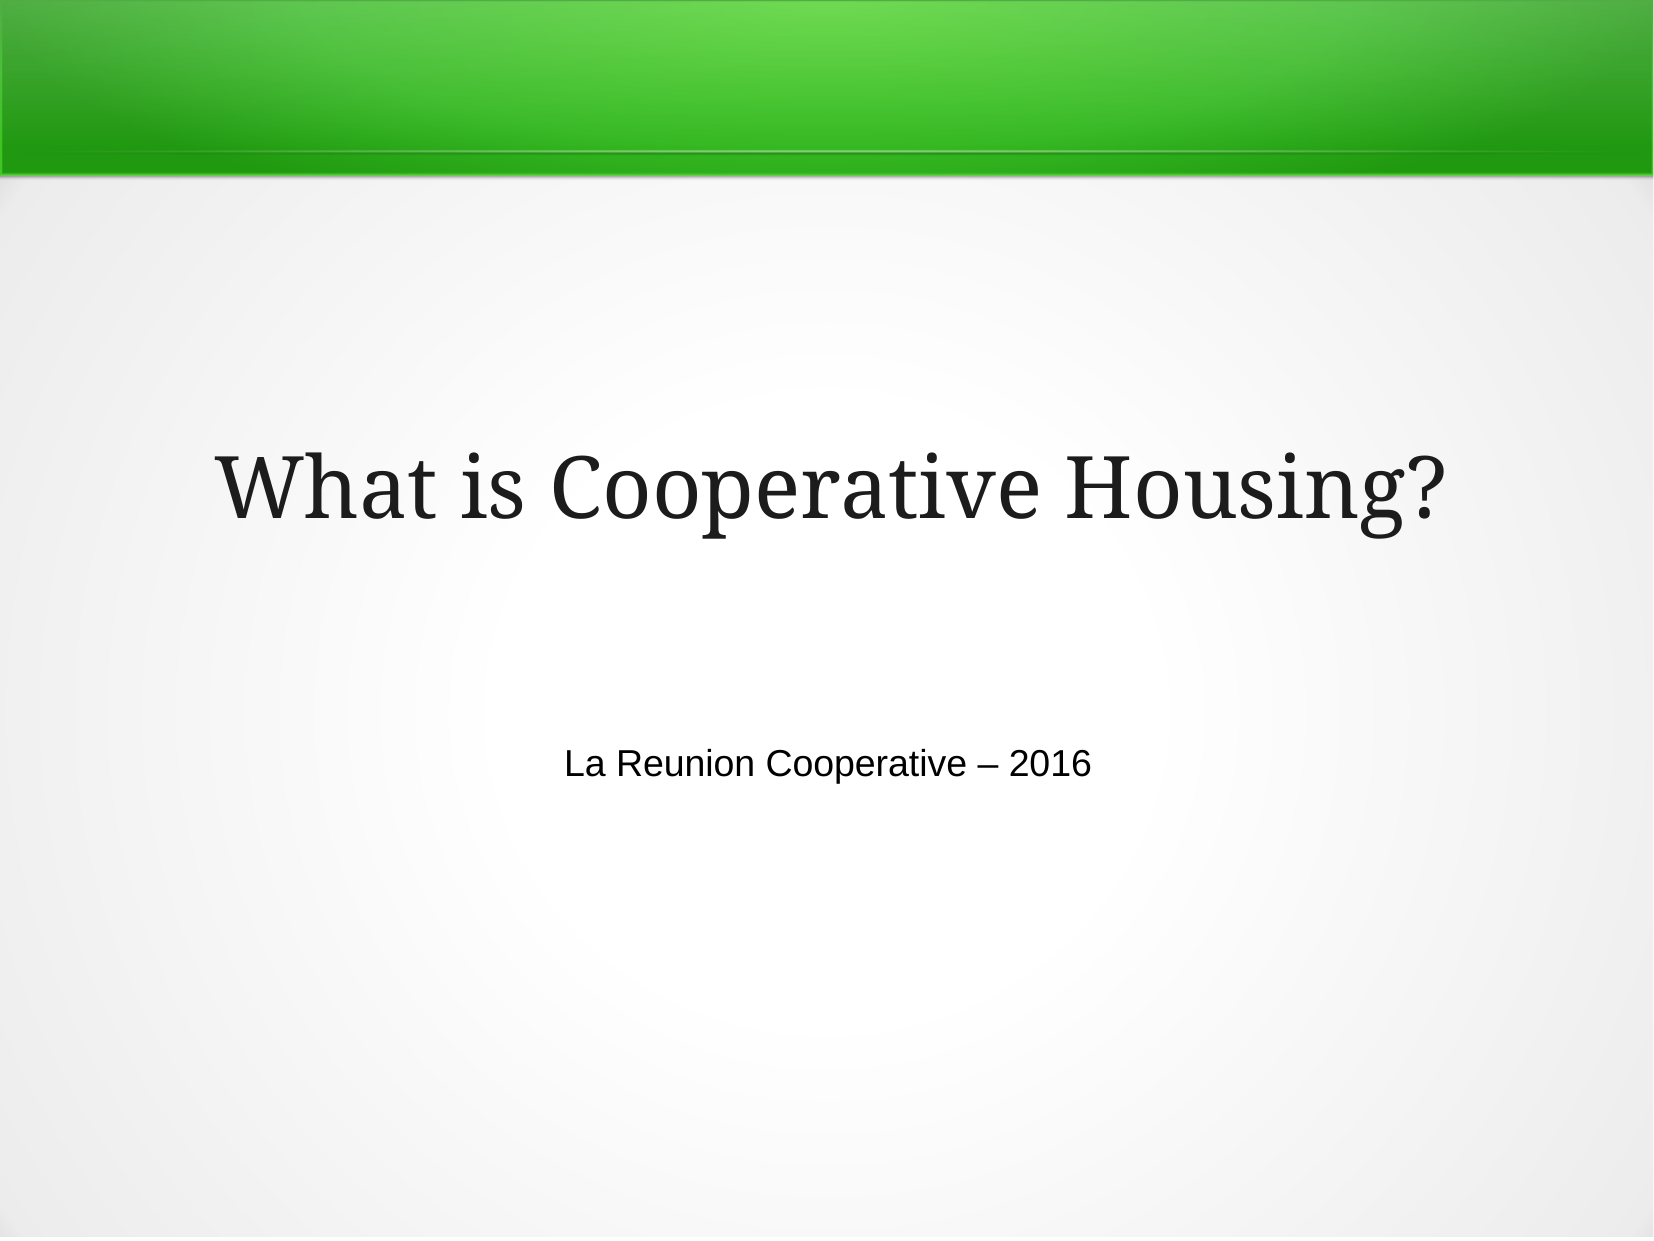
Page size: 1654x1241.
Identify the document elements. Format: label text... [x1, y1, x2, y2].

text_box La Reunion Cooperative – 2016 [549, 734, 1375, 792]
title What is Cooperative Housing? [86, 450, 1576, 754]
picture [0, 0, 1654, 1237]
